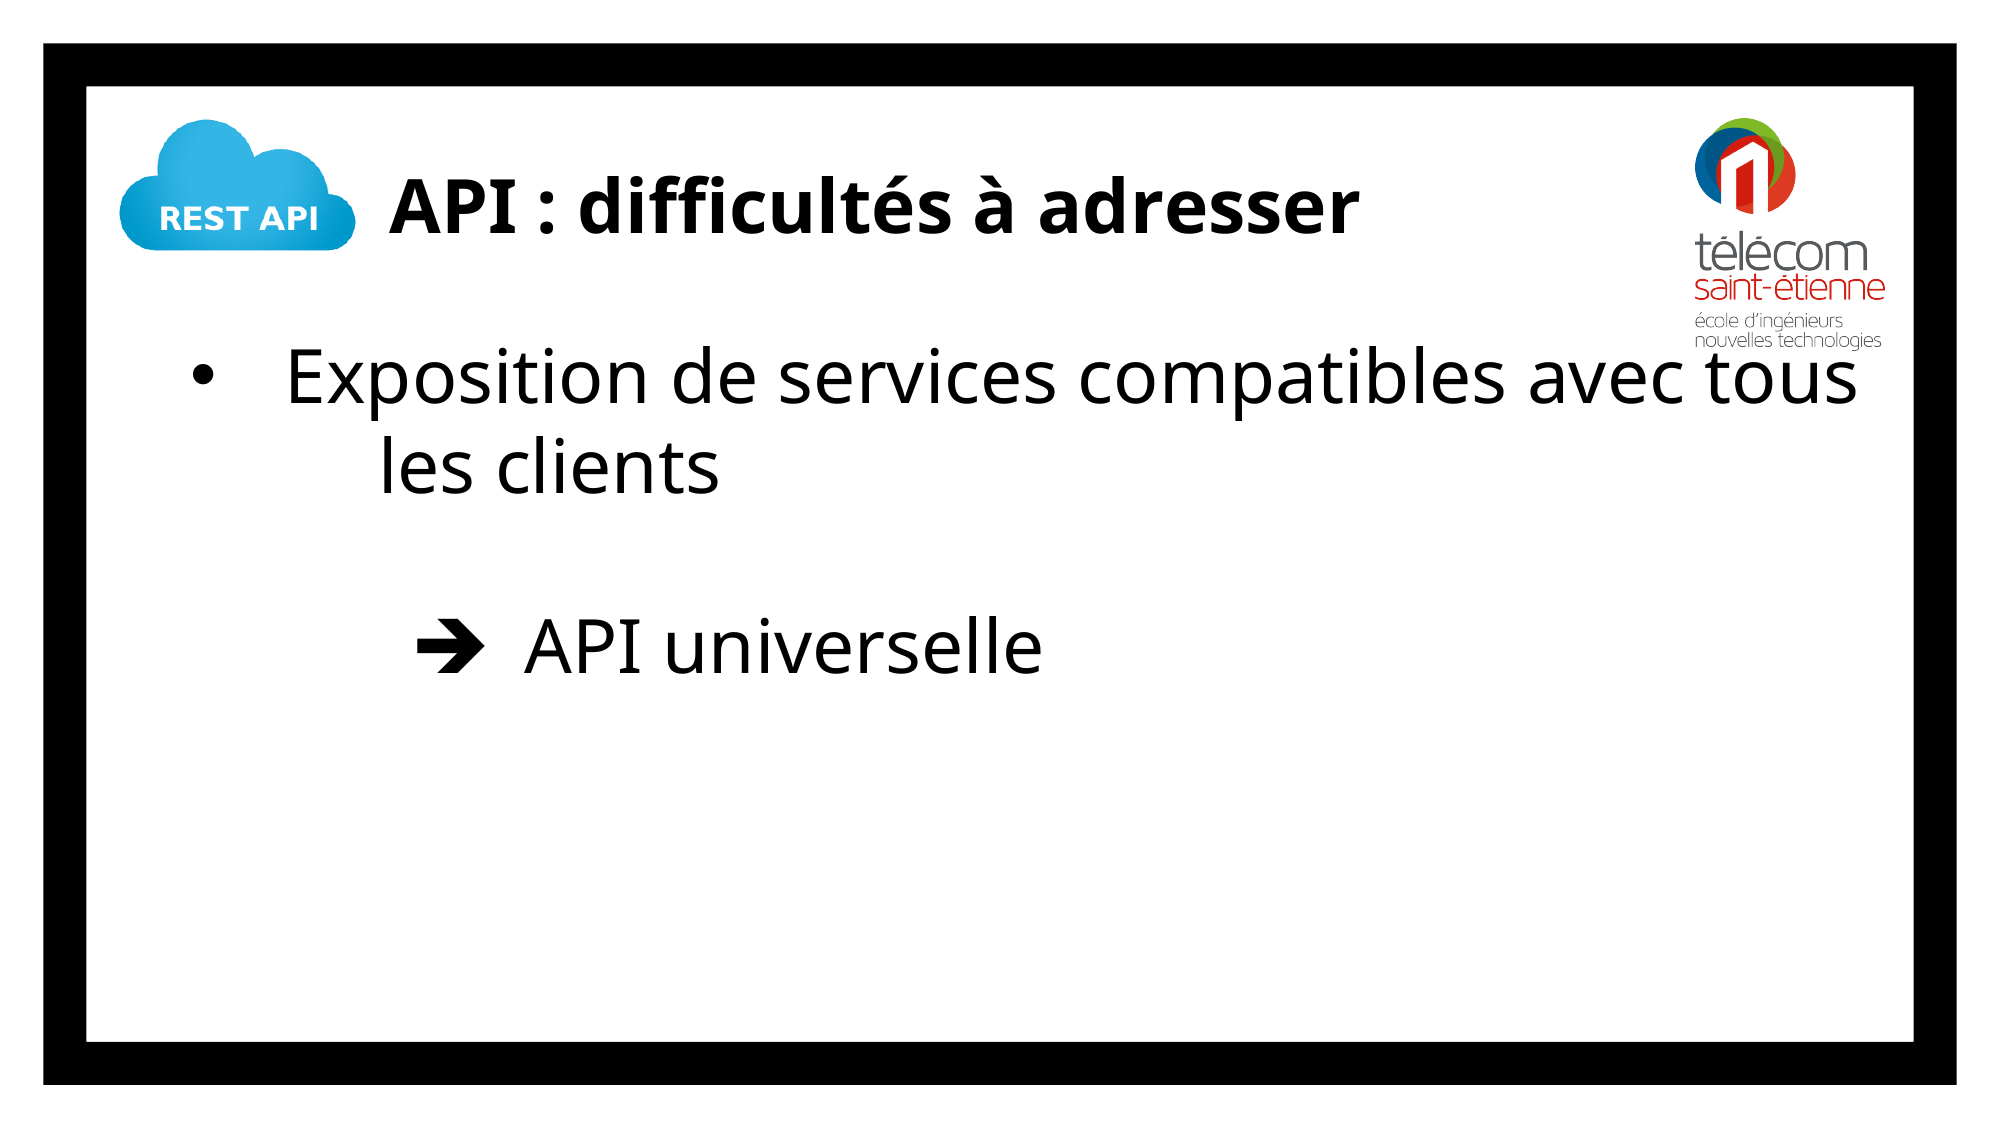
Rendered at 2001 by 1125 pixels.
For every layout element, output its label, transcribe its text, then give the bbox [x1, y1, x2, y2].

text_box Exposition de services compatibles avec tous les clients  API universelle [175, 320, 1881, 791]
title API : difficultés à adresser [369, 138, 1695, 304]
picture [1695, 118, 1885, 351]
picture [117, 118, 357, 254]
